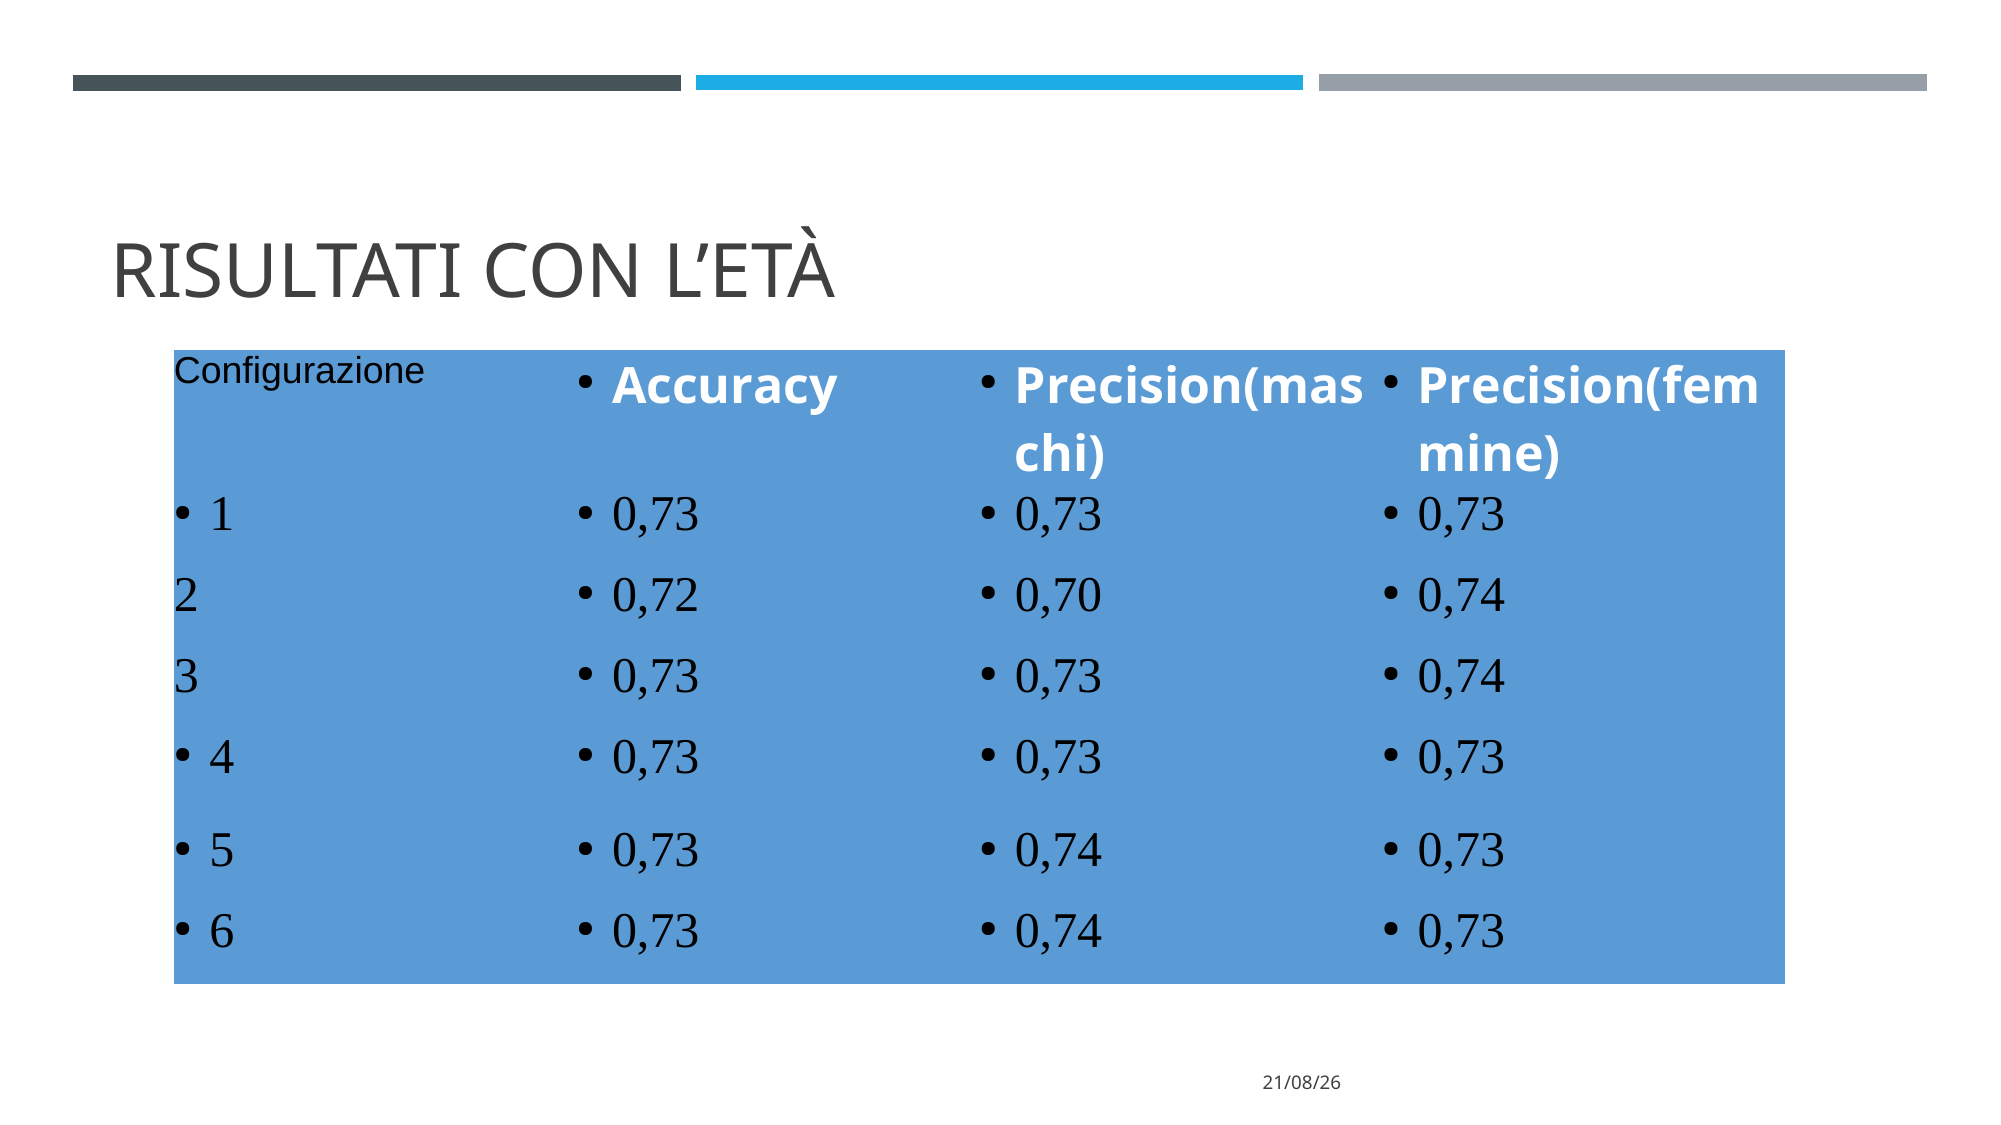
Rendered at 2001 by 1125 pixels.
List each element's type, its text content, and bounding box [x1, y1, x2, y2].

table_cell 0,73 [577, 486, 979, 567]
table_cell 0,73 [1382, 903, 1785, 984]
table_header Accuracy [577, 350, 979, 486]
text_box 19/02/2020 [1247, 1053, 1715, 1114]
table_cell 0,73 [1382, 729, 1785, 822]
table_cell 0,73 [577, 648, 979, 729]
table_cell 0,73 [979, 648, 1382, 729]
table_cell 0,73 [577, 903, 979, 984]
table_cell 0,74 [1382, 648, 1785, 729]
table_header Configurazione [174, 350, 577, 486]
table_cell 0,72 [577, 567, 979, 648]
table_cell 0,74 [979, 903, 1382, 984]
table_cell 0,73 [979, 729, 1382, 822]
table_cell 4 [174, 729, 577, 822]
table_cell 3 [174, 648, 577, 729]
table_cell 0,74 [1382, 567, 1785, 648]
table_cell 0,73 [1382, 486, 1785, 567]
table_cell 0,70 [979, 567, 1382, 648]
table_cell 2 [174, 567, 577, 648]
title Risultati con l’età [95, 203, 1905, 320]
table_cell 0,73 [577, 822, 979, 903]
table_cell 6 [174, 903, 577, 984]
table_header Precision(maschi) [979, 350, 1382, 486]
table_cell 1 [174, 486, 577, 567]
table_cell 0,73 [1382, 822, 1785, 903]
table_cell 0,73 [979, 486, 1382, 567]
table_header Precision(femmine) [1382, 350, 1785, 486]
table_cell 0,74 [979, 822, 1382, 903]
table_cell 5 [174, 822, 577, 903]
table_cell 0,73 [577, 729, 979, 822]
